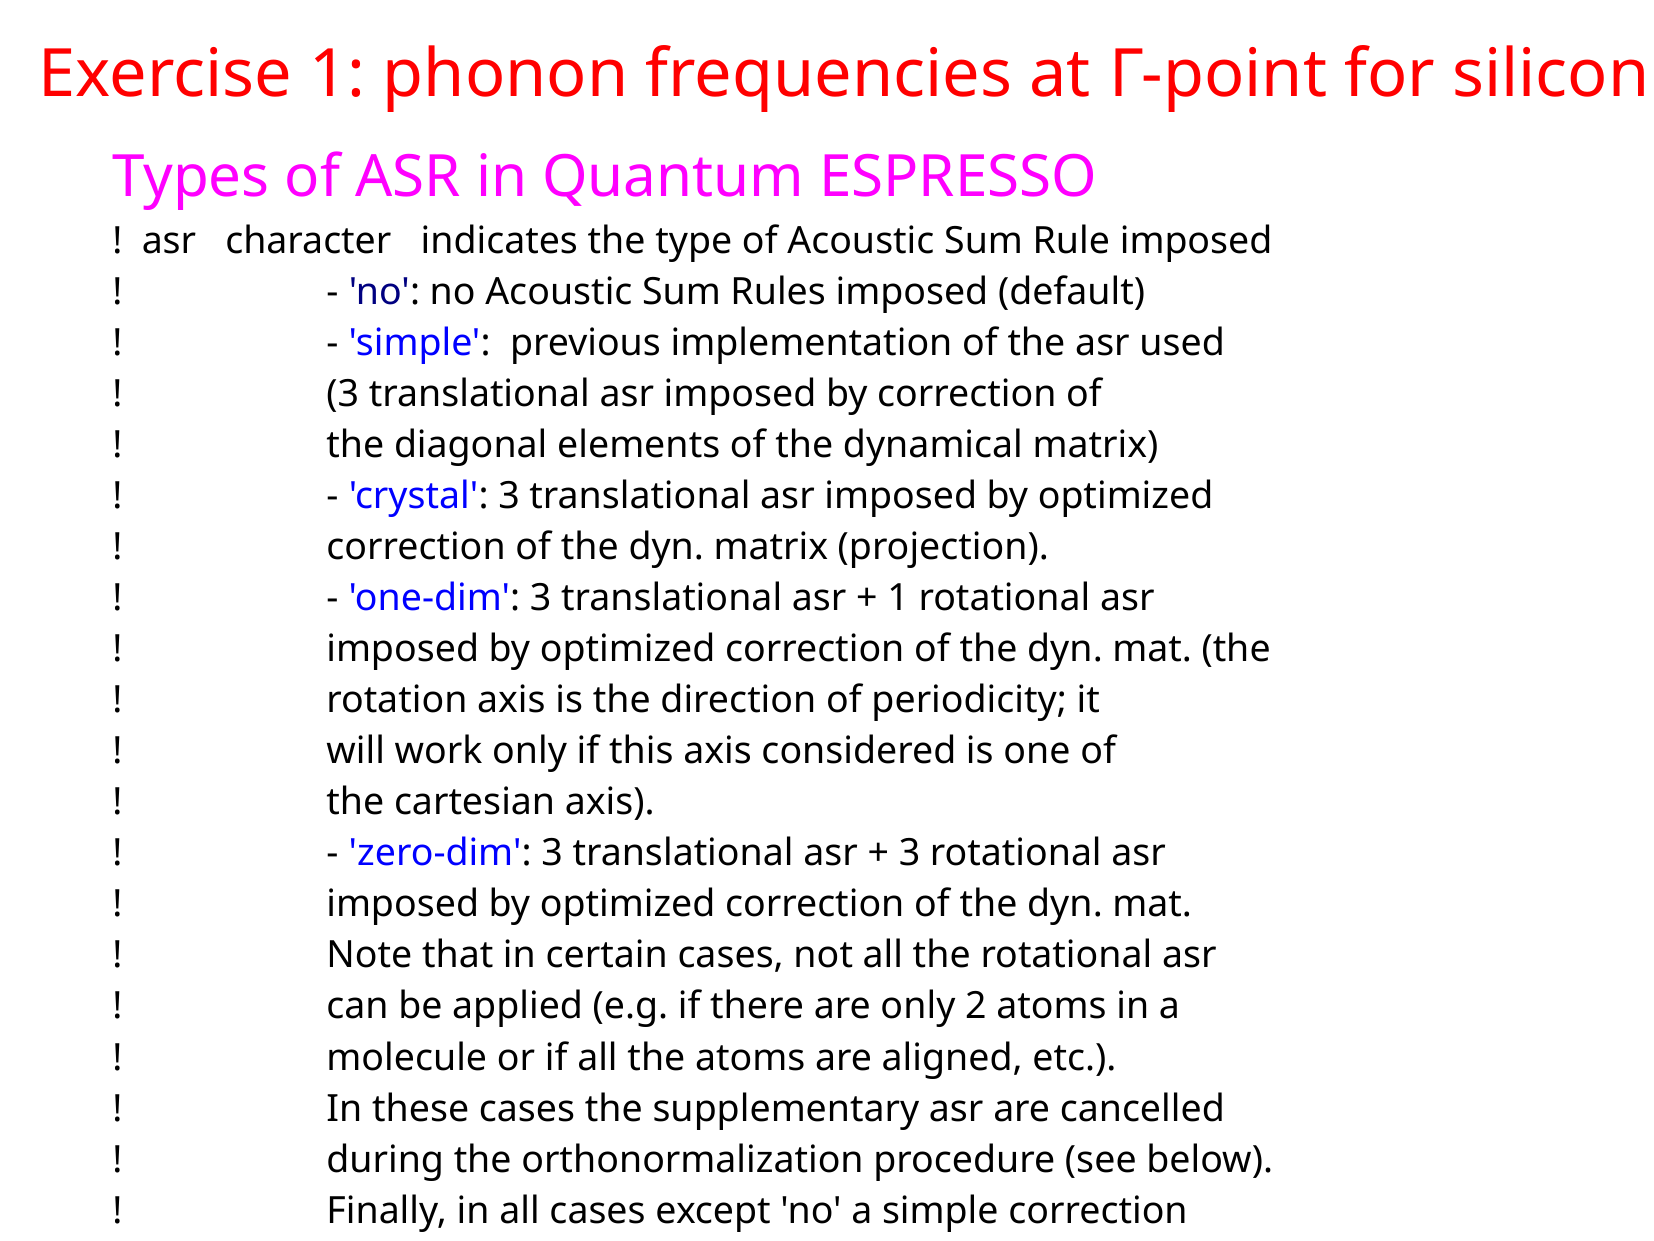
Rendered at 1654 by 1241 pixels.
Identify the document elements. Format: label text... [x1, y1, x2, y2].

text_box Types of ASR in Quantum ESPRESSO ! asr character indicates the type of Acoustic Sum Rule imposed ! - 'no': no Acoustic Sum Rules imposed (default) ! - 'simple': previous implementation of the asr used ! (3 translational asr imposed by correction of ! the diagonal elements of the dynamical matrix) ! - 'crystal': 3 translational asr imposed by optimized ! correction of the dyn. matrix (projection). ! - 'one-dim': 3 translational asr + 1 rotational asr ! imposed by optimized correction of the dyn. mat. (the ! rotation axis is the direction of periodicity; it ! will work only if this axis considered is one of ! the cartesian axis). ! - 'zero-dim': 3 translational asr + 3 rotational asr ! imposed by optimized correction of the dyn. mat. ! Note that in certain cases, not all the rotational asr ! can be applied (e.g. if there are only 2 atoms in a ! molecule or if all the atoms are aligned, etc.). ! In these cases the supplementary asr are cancelled ! during the orthonormalization procedure (see below). ! Finally, in all cases except 'no' a simple correction ! on the effective charges is performed (same as in the ! previous implementation). [94, 124, 1607, 1210]
title Exercise 1: phonon frequencies at Γ-point for silicon [35, 0, 1654, 174]
